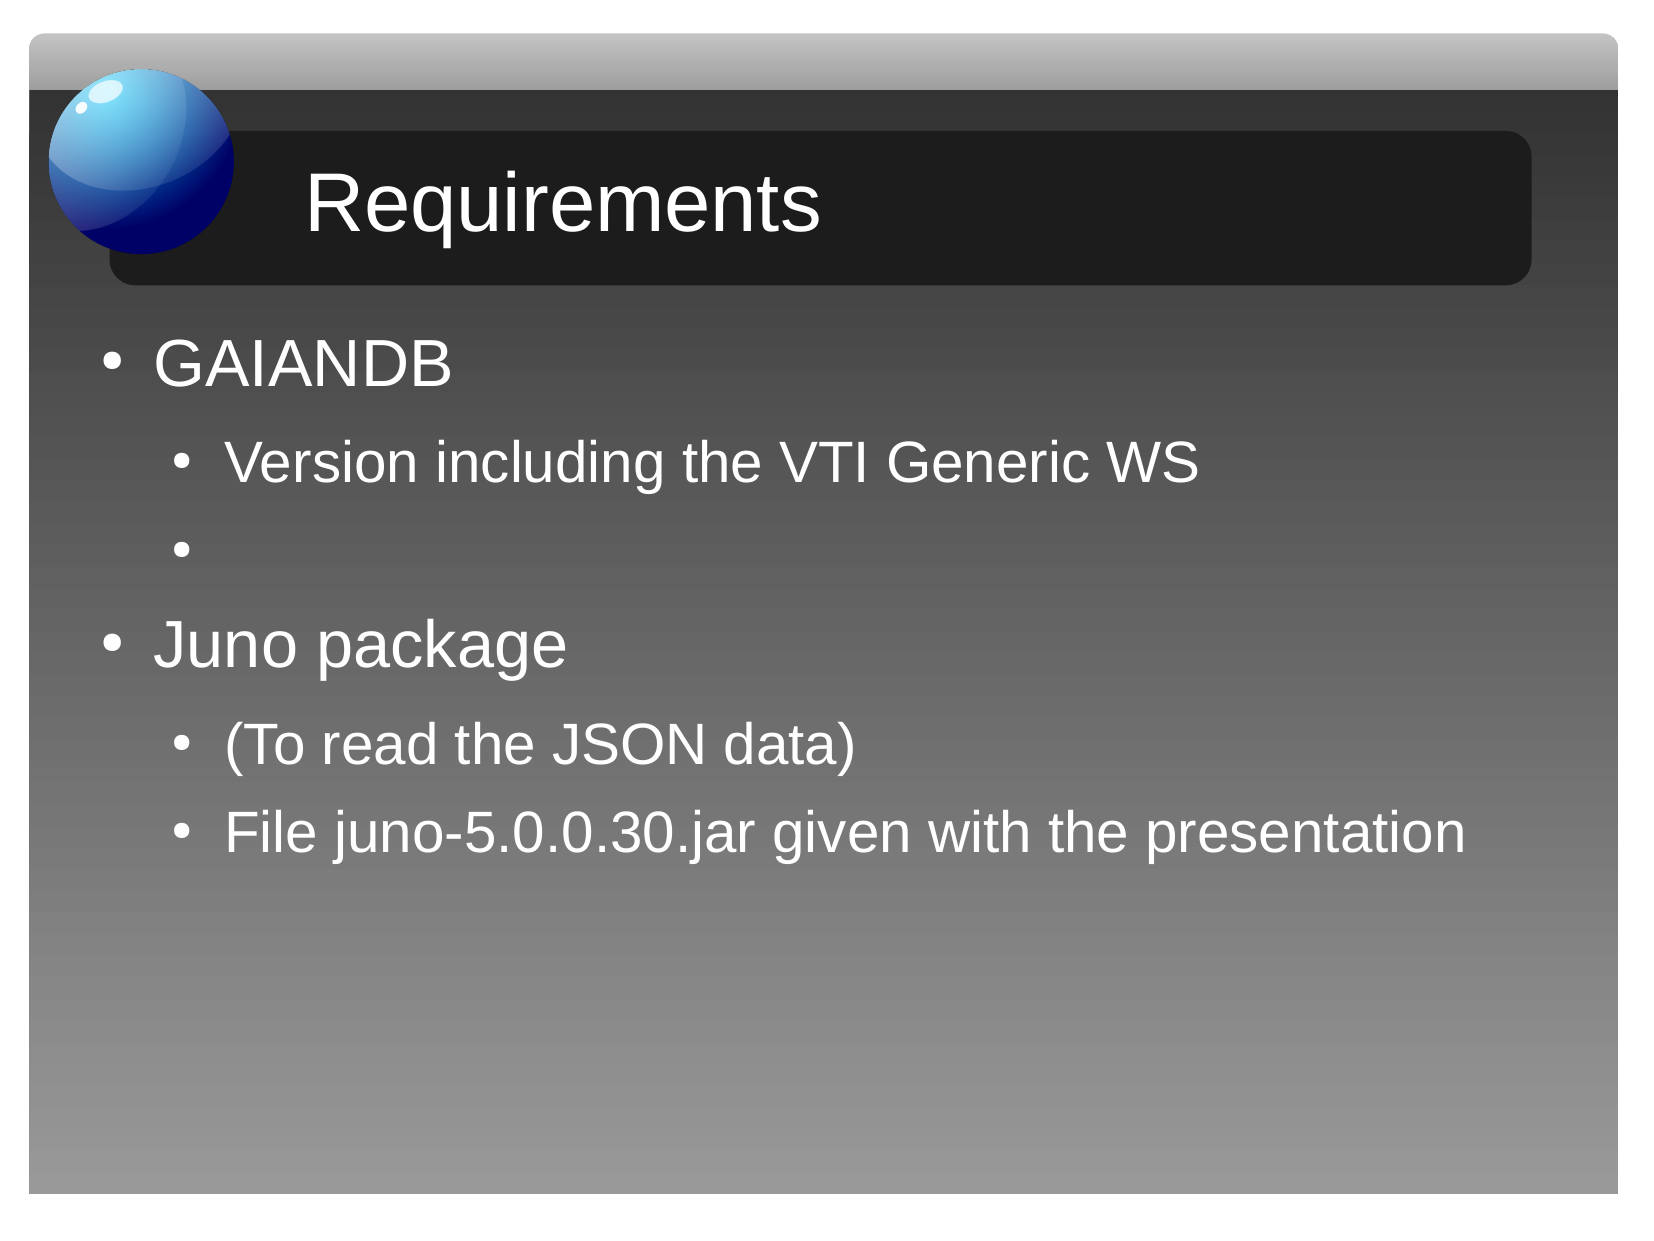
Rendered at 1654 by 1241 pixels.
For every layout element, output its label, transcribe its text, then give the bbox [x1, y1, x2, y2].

title Requirements [82, 137, 1571, 267]
picture [29, 57, 253, 266]
list GAIANDB Version including the VTI Generic WS Juno package (To read the JSON data) File juno-5.0.0.30.jar given with the presentation [82, 325, 1571, 1130]
